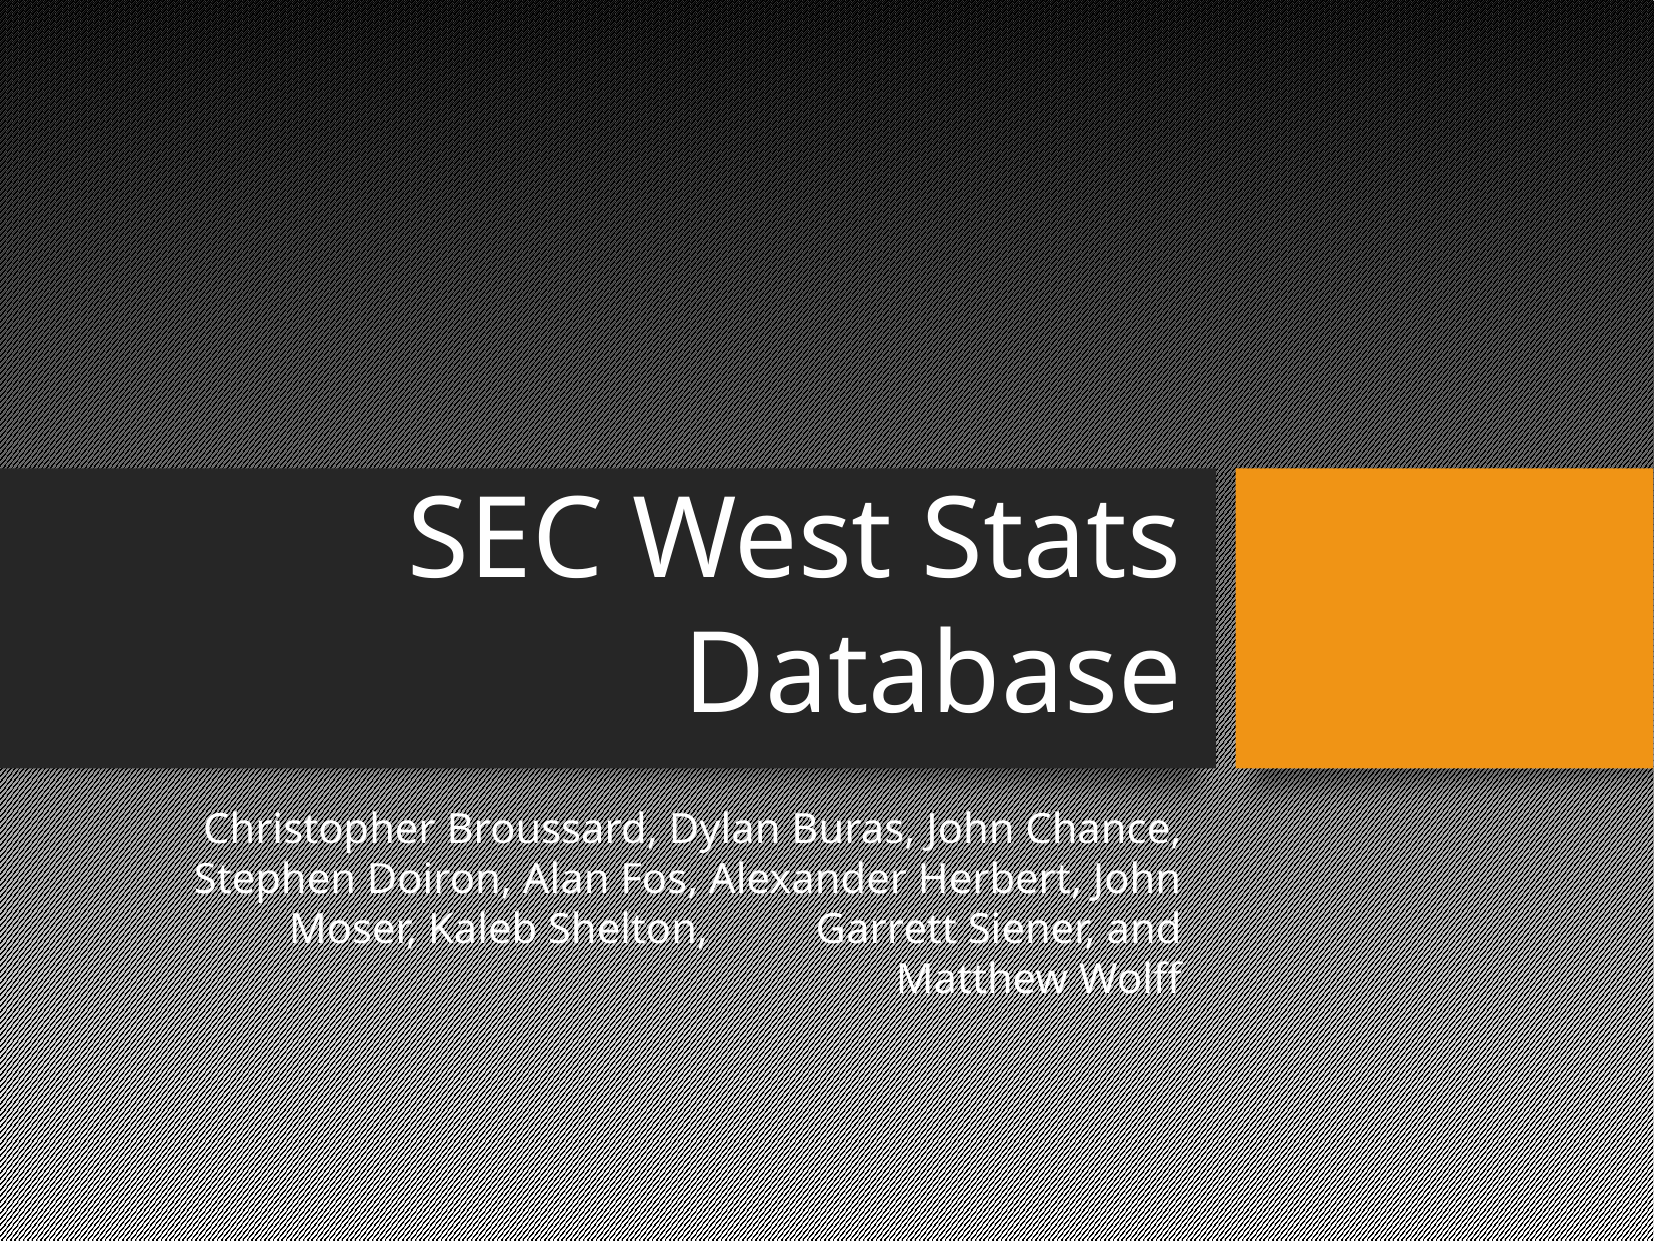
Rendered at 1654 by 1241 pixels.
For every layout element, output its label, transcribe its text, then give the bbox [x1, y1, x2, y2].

picture [0, 0, 1654, 1241]
subtitle Christopher Broussard, Dylan Buras, John Chance, Stephen Doiron, Alan Fos, Alexander Herbert, John Moser, Kaleb Shelton, Garrett Siener, and Matthew Wolff [92, 794, 1197, 997]
title SEC West Stats Database [92, 494, 1197, 743]
